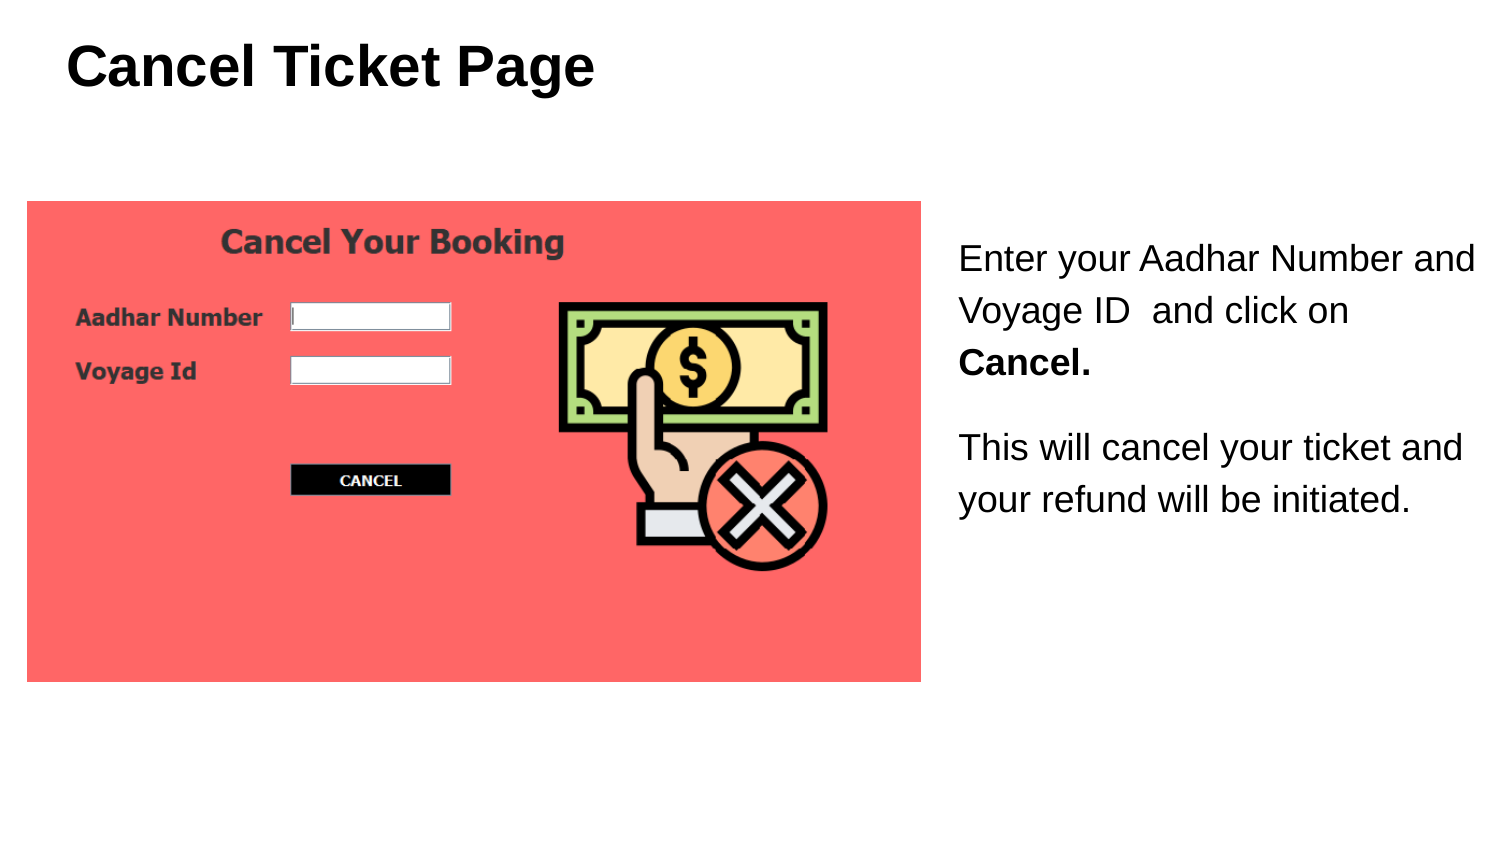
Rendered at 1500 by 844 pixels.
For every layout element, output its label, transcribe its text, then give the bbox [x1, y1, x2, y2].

picture [27, 201, 921, 682]
title Cancel Ticket Page [51, 13, 1449, 108]
list Enter your Aadhar Number and Voyage ID and click on Cancel. This will cancel your ticket and your refund will be initiated. [943, 134, 1500, 749]
